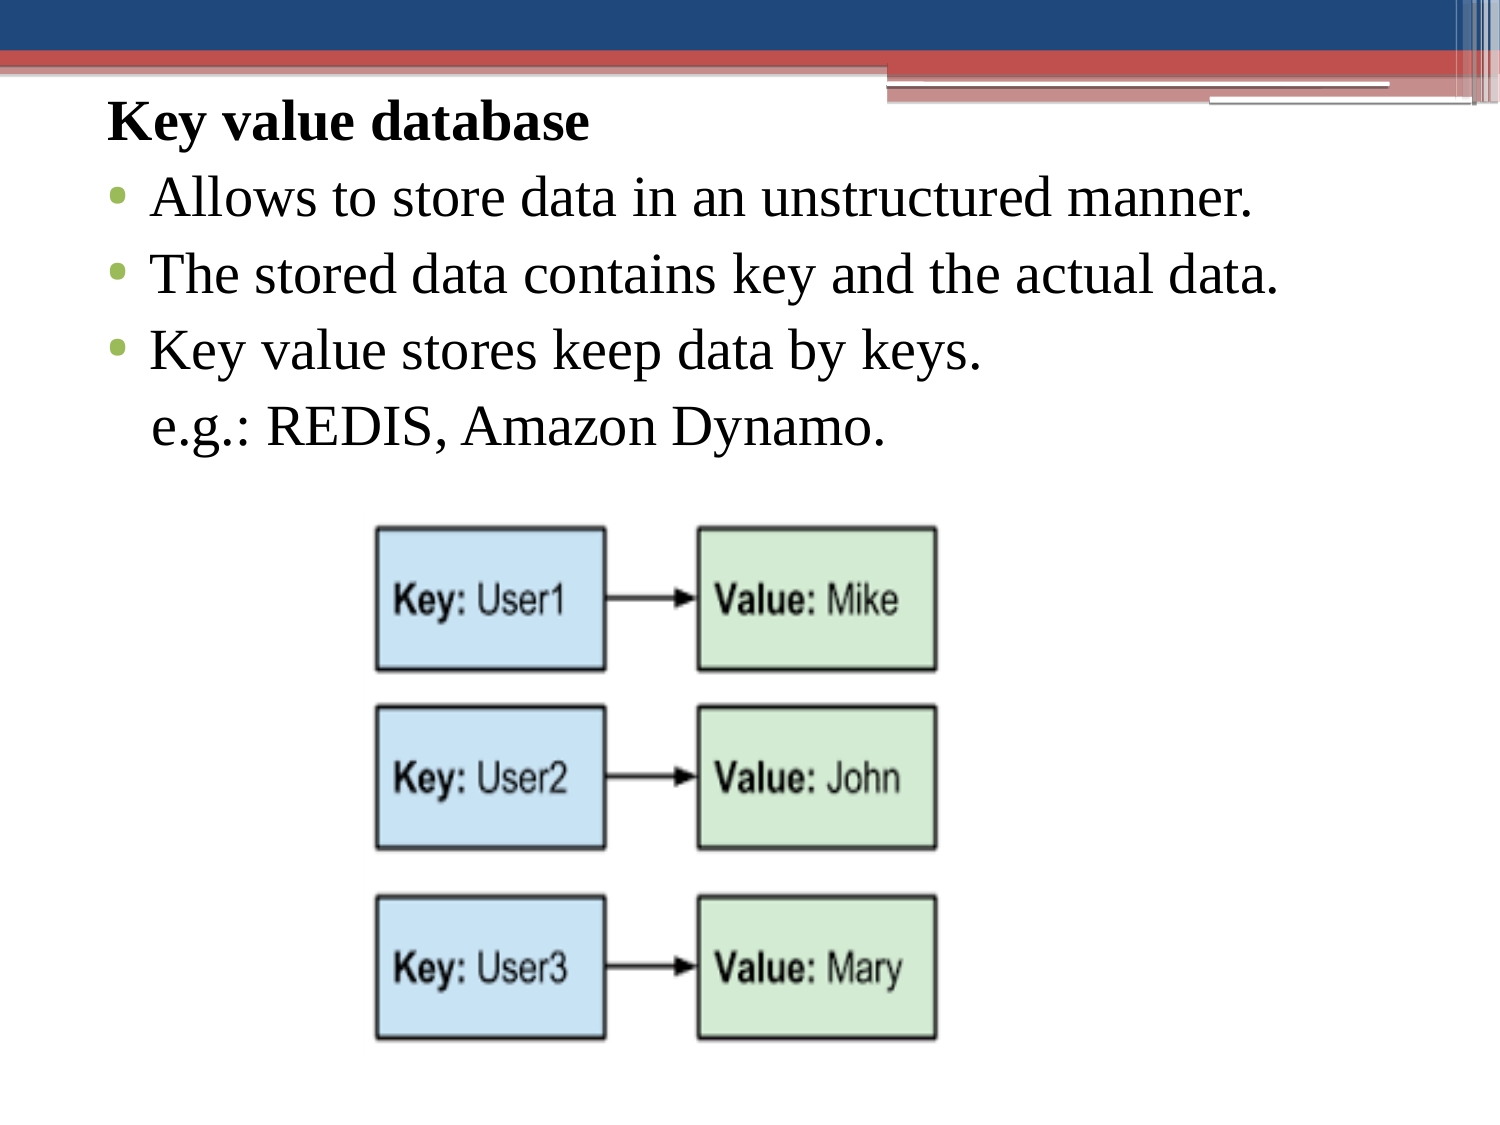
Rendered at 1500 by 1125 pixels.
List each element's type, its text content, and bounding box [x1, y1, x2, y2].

list Key value database Allows to store data in an unstructured manner. The stored data contains key and the actual data. Key value stores keep data by keys. e.g.: REDIS, Amazon Dynamo. [75, 75, 1425, 1079]
picture [362, 512, 950, 1061]
